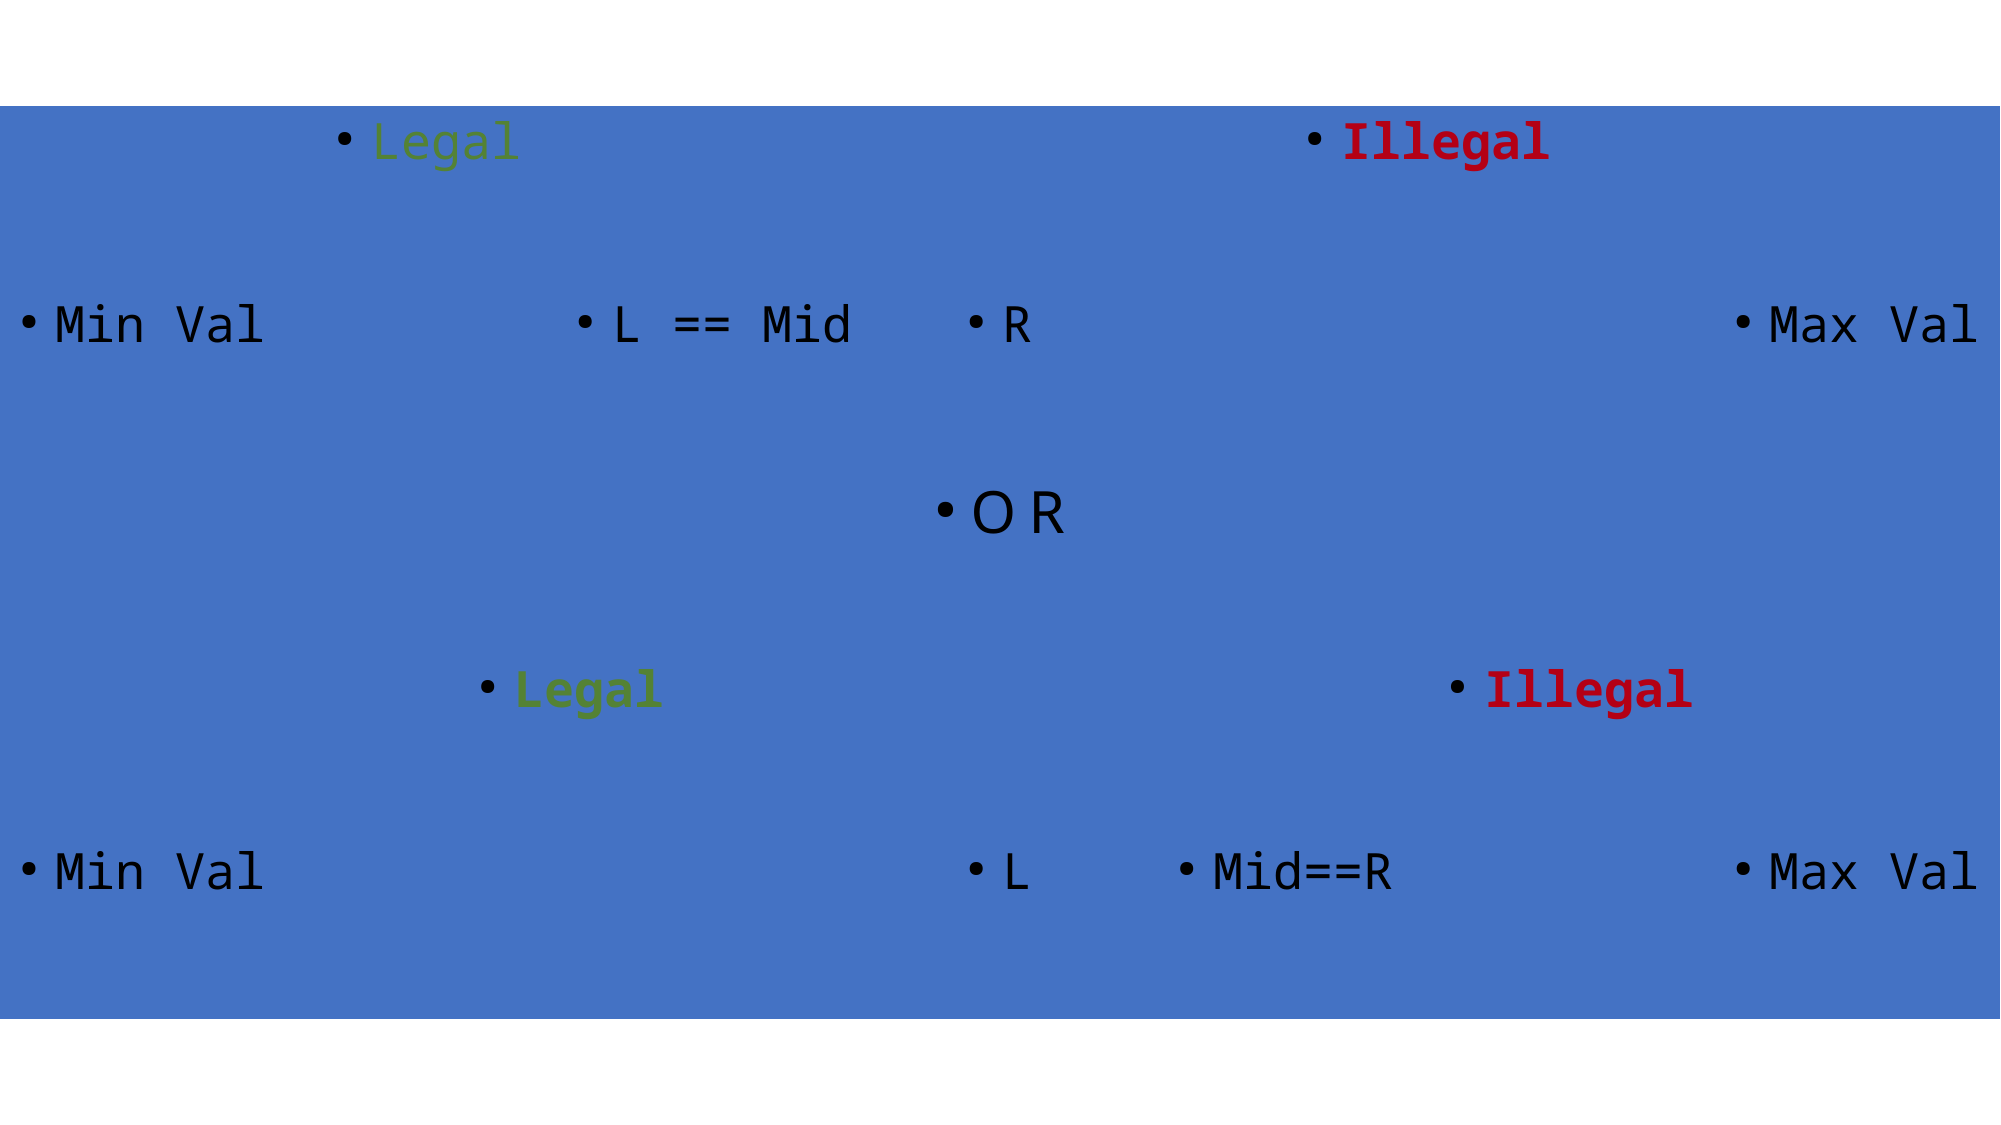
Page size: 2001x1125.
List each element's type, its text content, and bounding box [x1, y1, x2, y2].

table_cell [286, 836, 571, 1019]
table_cell L [857, 836, 1143, 1019]
table_cell [1143, 289, 1429, 471]
table_cell Legal [0, 654, 1143, 836]
table_cell L == Mid [571, 289, 857, 471]
table_cell Max Val [1714, 289, 2000, 471]
table_cell [571, 836, 857, 1019]
table_cell Max Val [1714, 836, 2000, 1019]
table_cell R [857, 289, 1143, 471]
table_header Legal [0, 106, 857, 289]
table_cell Min Val [0, 289, 286, 471]
table_cell [1429, 836, 1714, 1019]
table_header Illegal [857, 106, 2000, 289]
table_cell OR [0, 471, 2000, 654]
table_cell Min Val [0, 836, 286, 1019]
table_cell Mid==R [1143, 836, 1429, 1019]
table_cell [1429, 289, 1714, 471]
table_cell Illegal [1143, 654, 2000, 836]
table_cell [286, 289, 571, 471]
